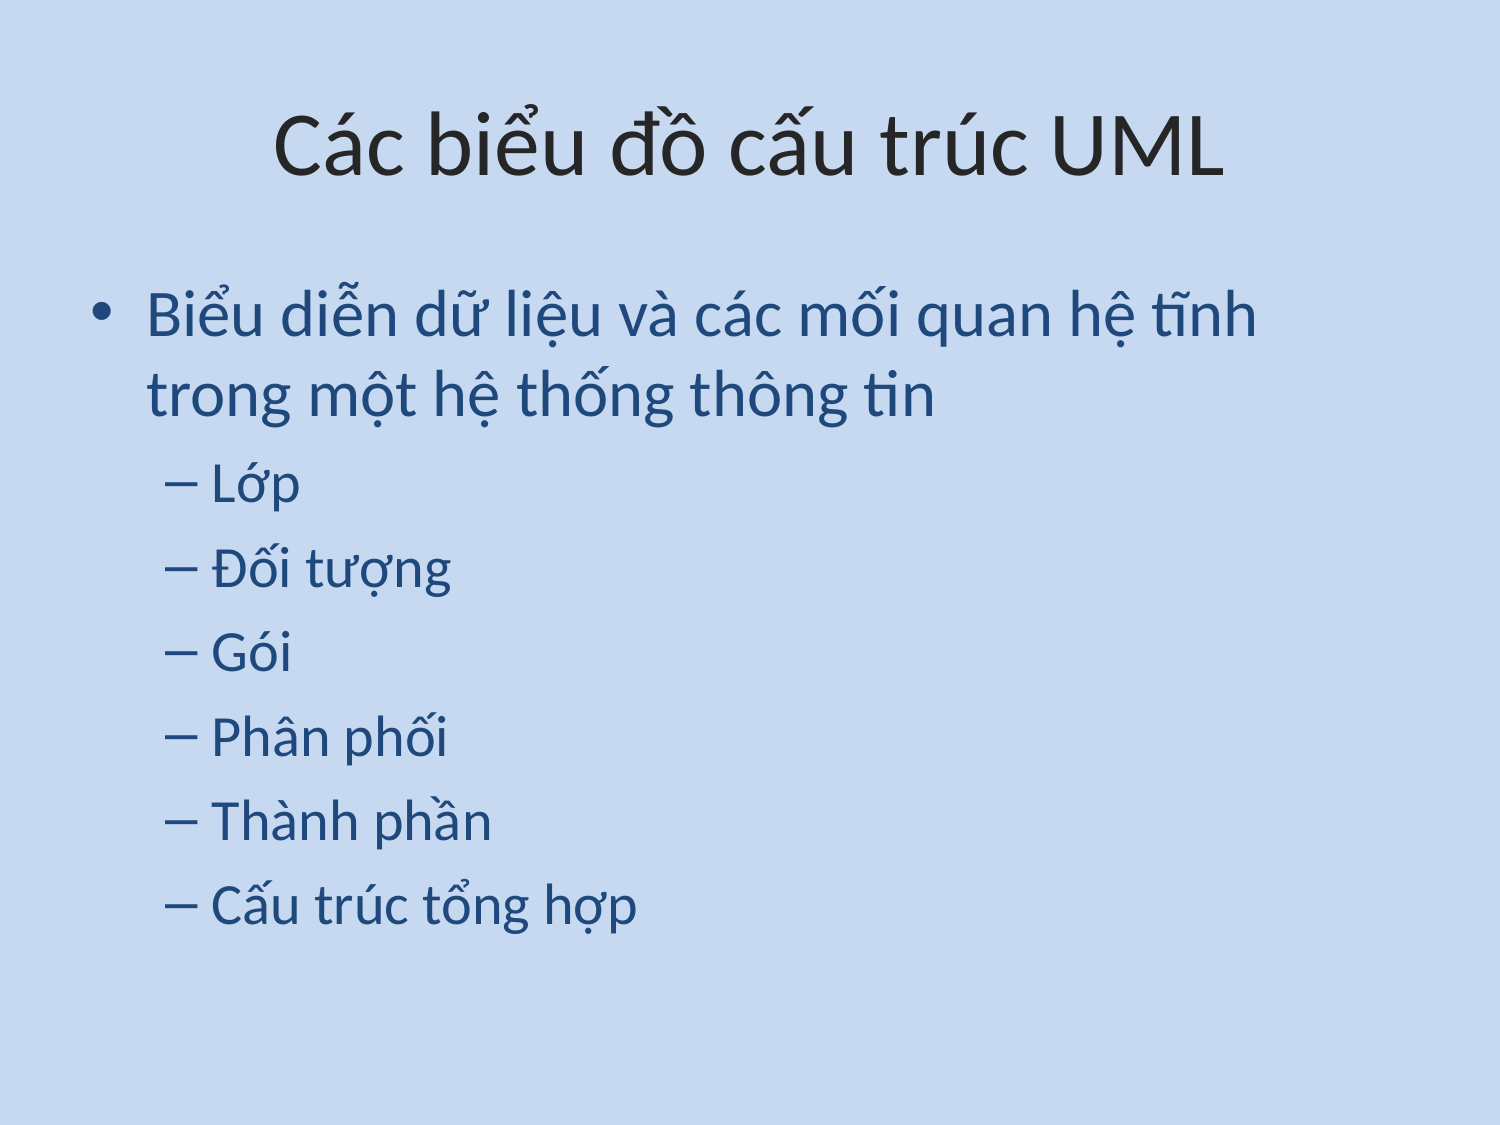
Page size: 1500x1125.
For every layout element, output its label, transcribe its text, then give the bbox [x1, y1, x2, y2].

title Các biểu đồ cấu trúc UML [75, 45, 1426, 233]
list Biểu diễn dữ liệu và các mối quan hệ tĩnh trong một hệ thống thông tin Lớp Đối tượng Gói Phân phối Thành phần Cấu trúc tổng hợp [75, 262, 1426, 1005]
